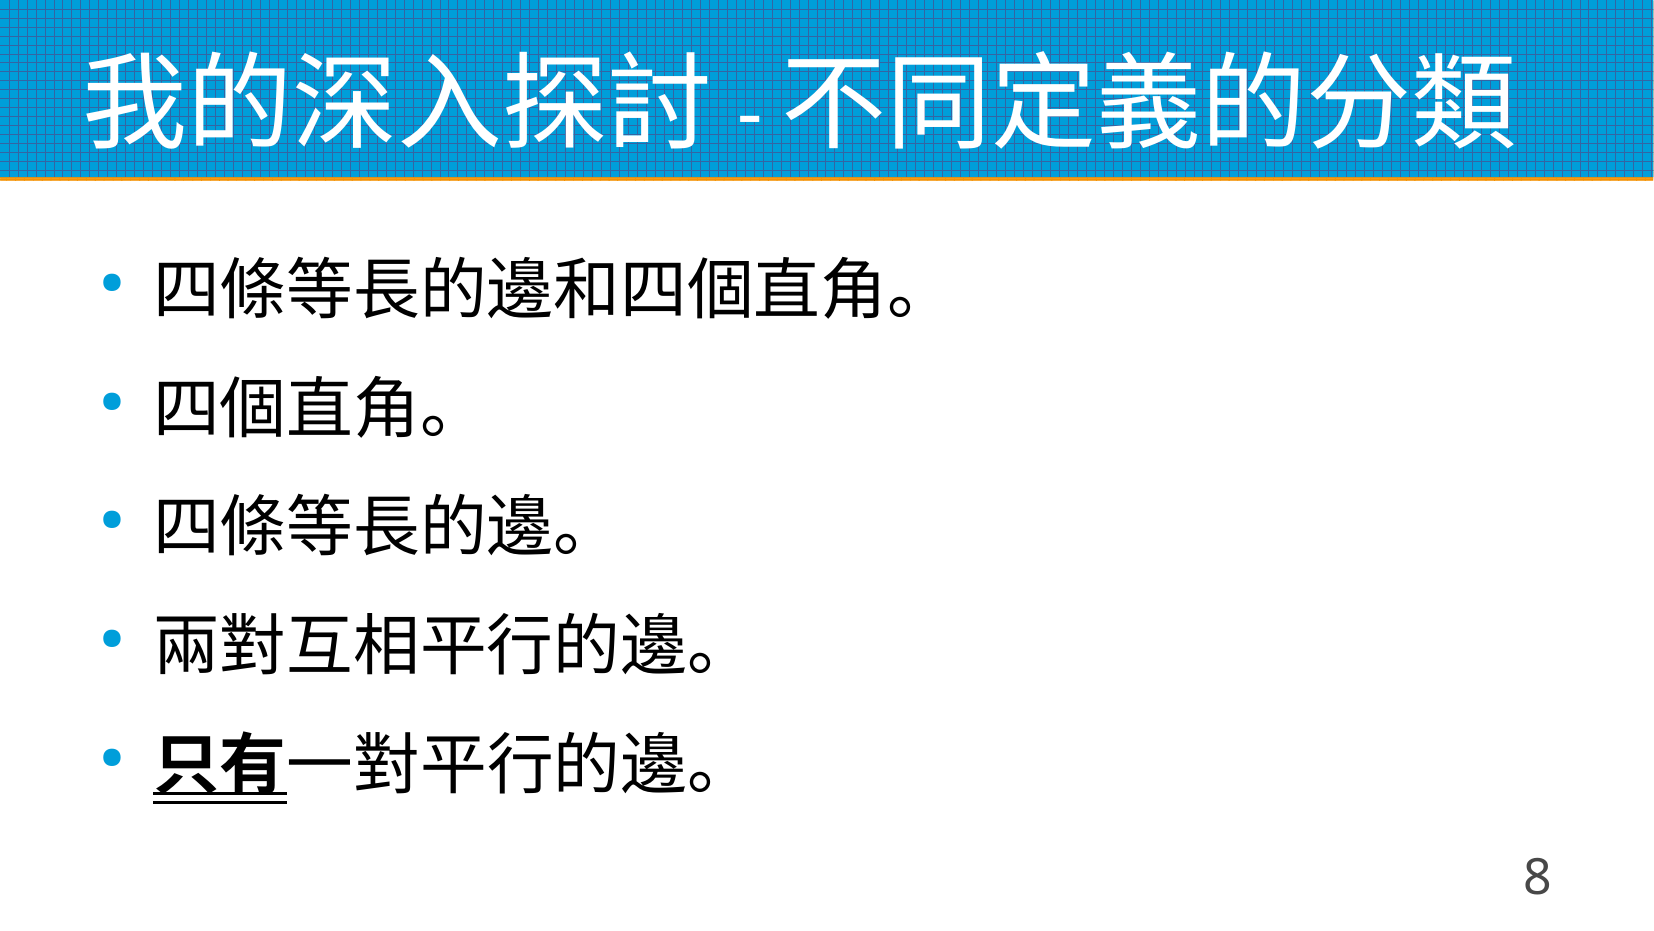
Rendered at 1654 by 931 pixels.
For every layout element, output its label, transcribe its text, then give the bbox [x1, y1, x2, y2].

list 四條等長的邊和四個直角。 四個直角。 四條等長的邊。 兩對互相平行的邊。 只有一對平行的邊。 [82, 236, 1563, 811]
title 我的深入探討-不同定義的分類 [82, 14, 1571, 171]
